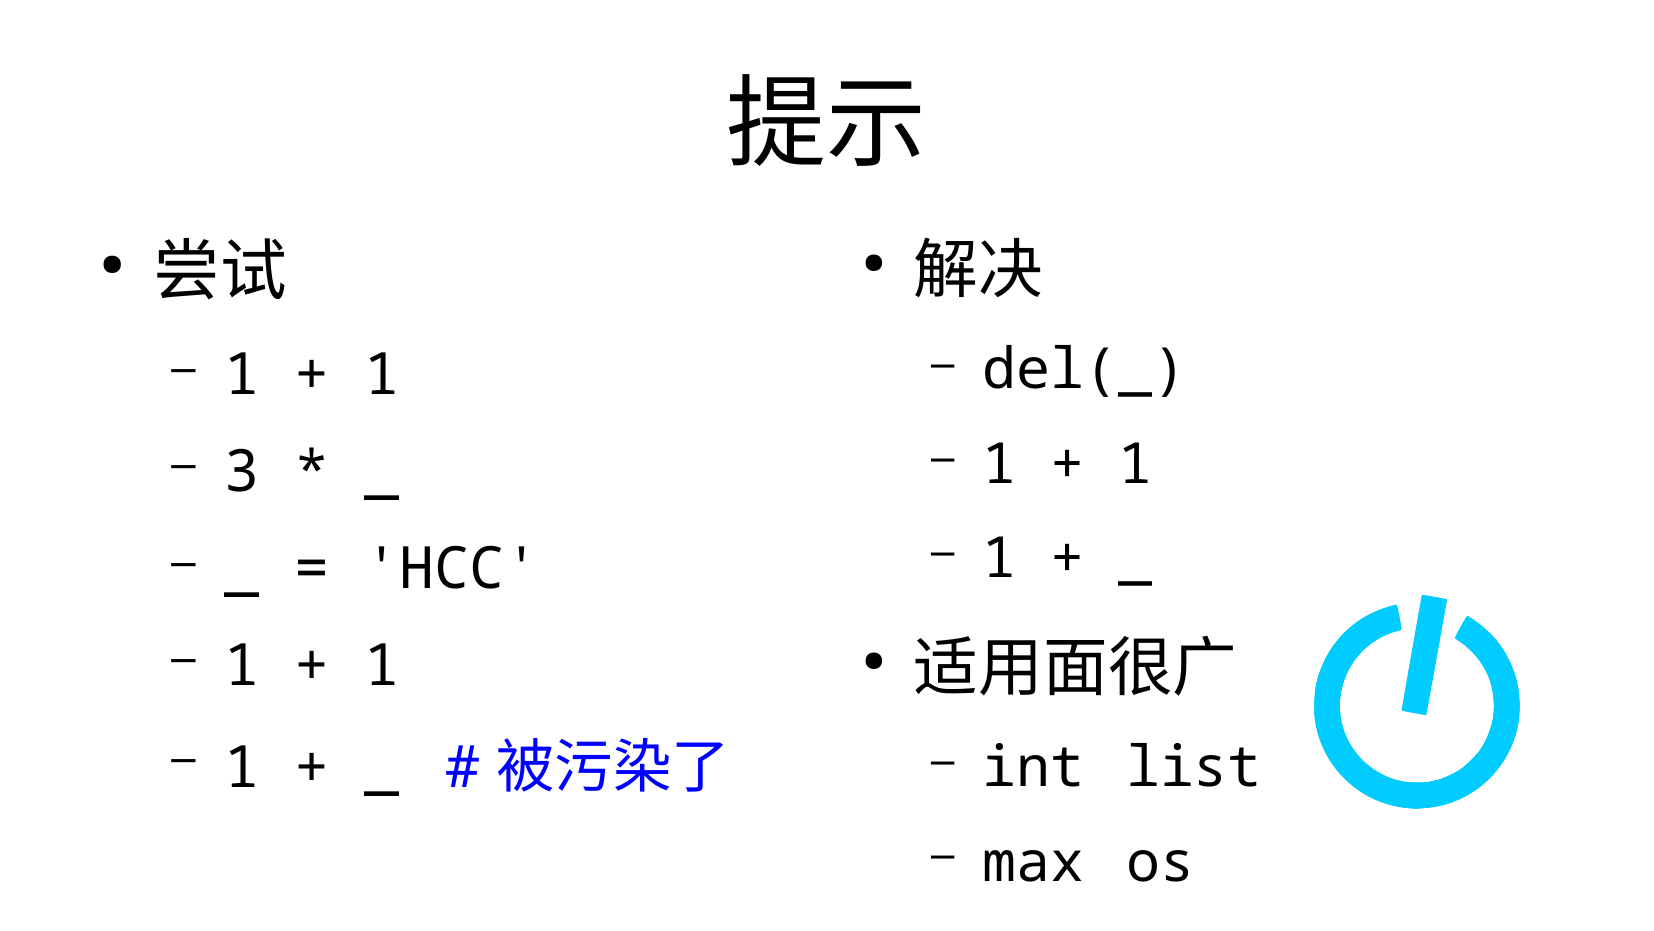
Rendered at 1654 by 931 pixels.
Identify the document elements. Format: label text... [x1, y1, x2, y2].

title 提示 [82, 37, 1571, 193]
list 尝试 1 + 1 3 * _ _ = 'HCC' 1 + 1 1 + _ #被污染了 [82, 217, 809, 875]
list 解决 del(_) 1 + 1 1 + _ 适用面很广 int list max os [845, 217, 1572, 898]
